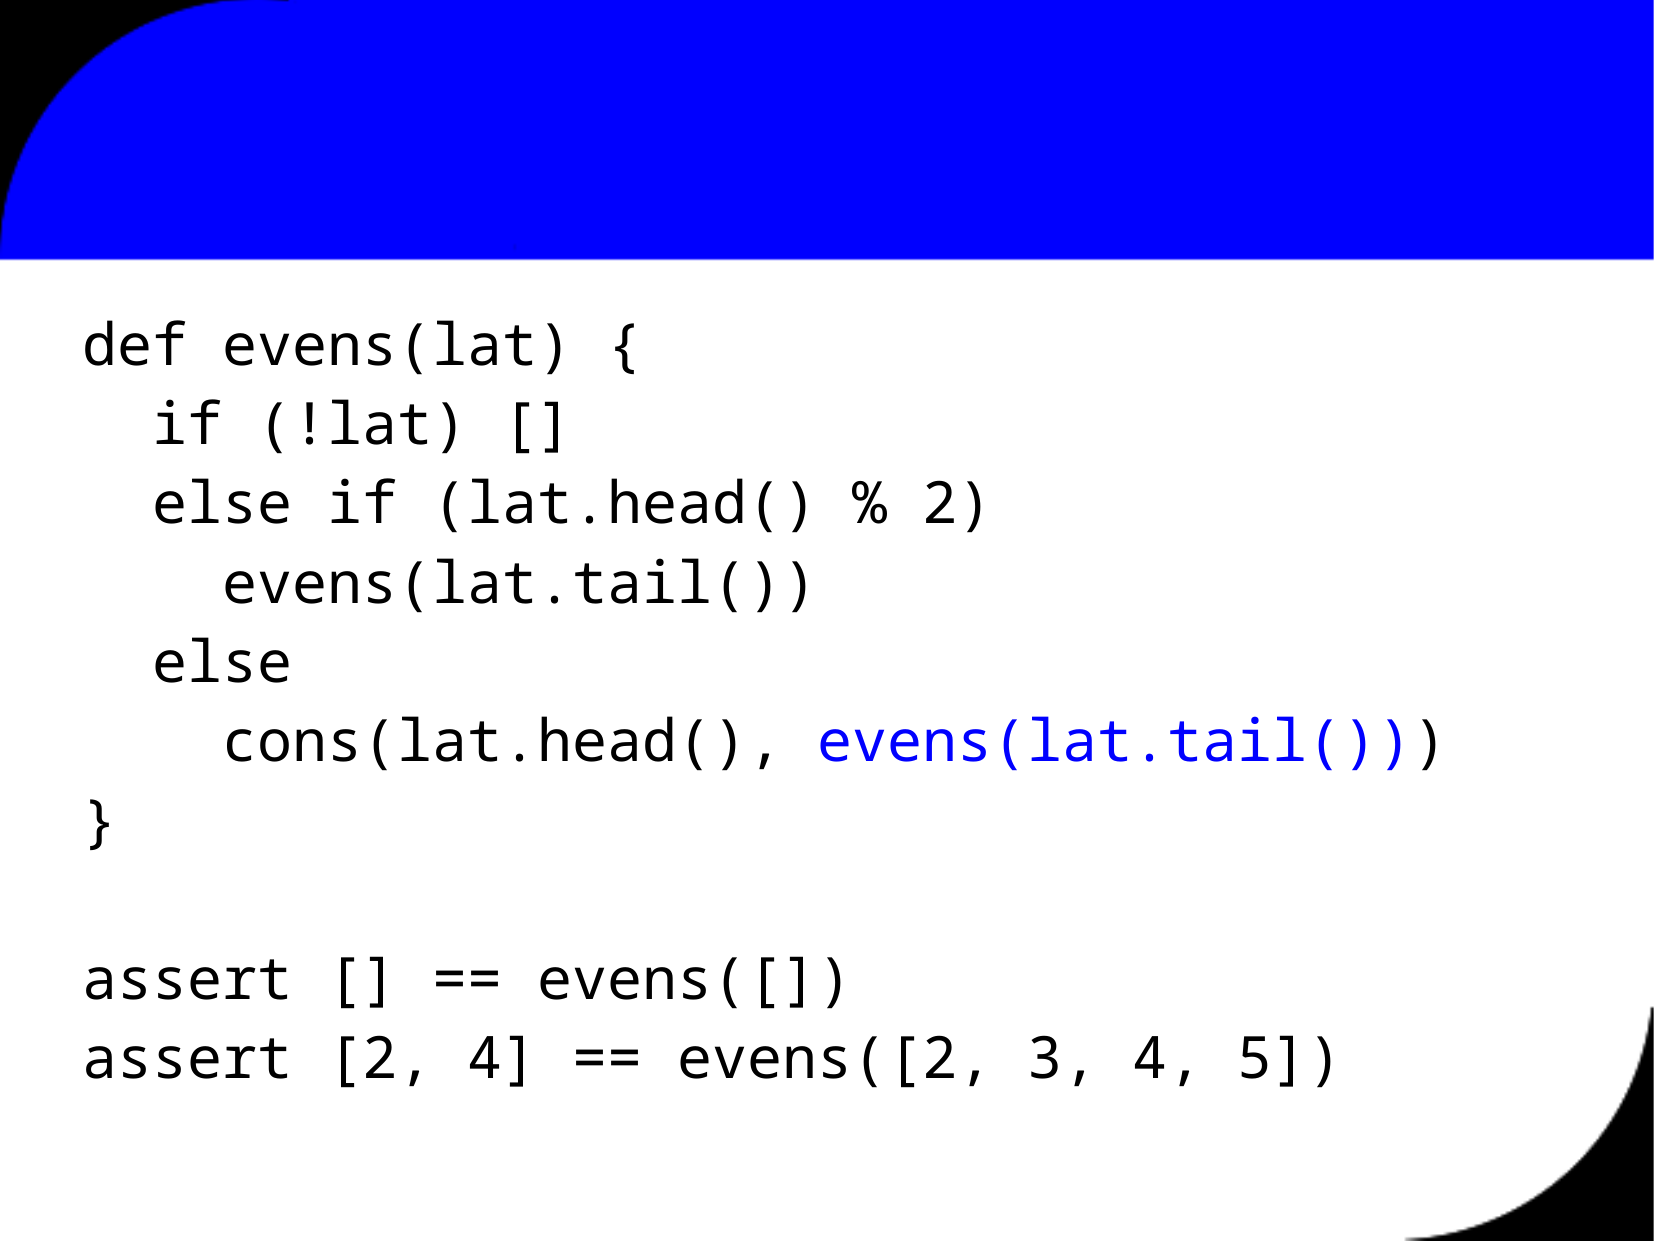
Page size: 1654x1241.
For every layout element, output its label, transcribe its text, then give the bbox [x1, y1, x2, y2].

picture [0, 0, 1654, 1241]
subtitle def evens(lat) { if (!lat) [] else if (lat.head() % 2) evens(lat.tail()) else cons(lat.head(), evens(lat.tail())) } assert [] == evens([]) assert [2, 4] == evens([2, 3, 4, 5]) [82, 297, 1571, 1102]
